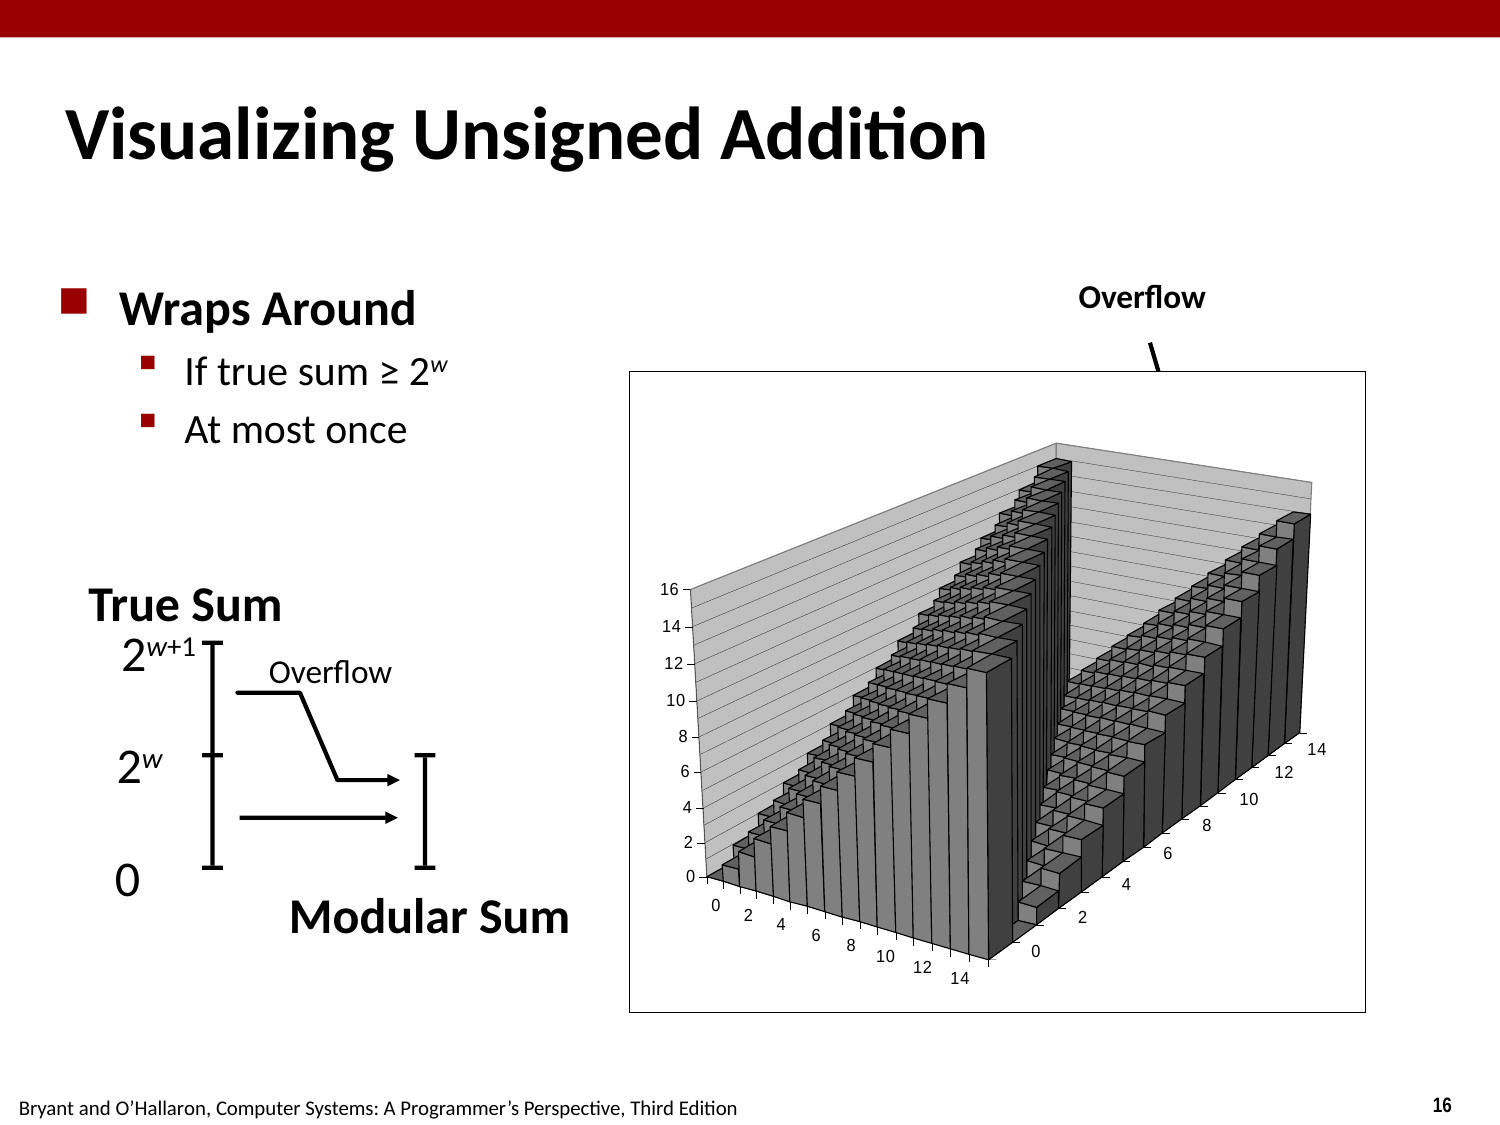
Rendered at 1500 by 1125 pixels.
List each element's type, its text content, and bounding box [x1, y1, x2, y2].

title Visualizing Unsigned Addition [50, 83, 1339, 175]
text_box 0 [100, 838, 156, 914]
list Wraps Around If true sum ≥ 2w At most once [47, 267, 618, 1125]
text_box 2w [101, 726, 178, 802]
text_box Overflow [1063, 267, 1221, 323]
text_box Modular Sum [274, 876, 586, 952]
text_box Overflow [254, 642, 408, 698]
chart [624, 367, 1374, 1020]
text_box True Sum [73, 563, 298, 639]
text_box 2w+1 [106, 639, 212, 689]
picture [624, 366, 1373, 1019]
